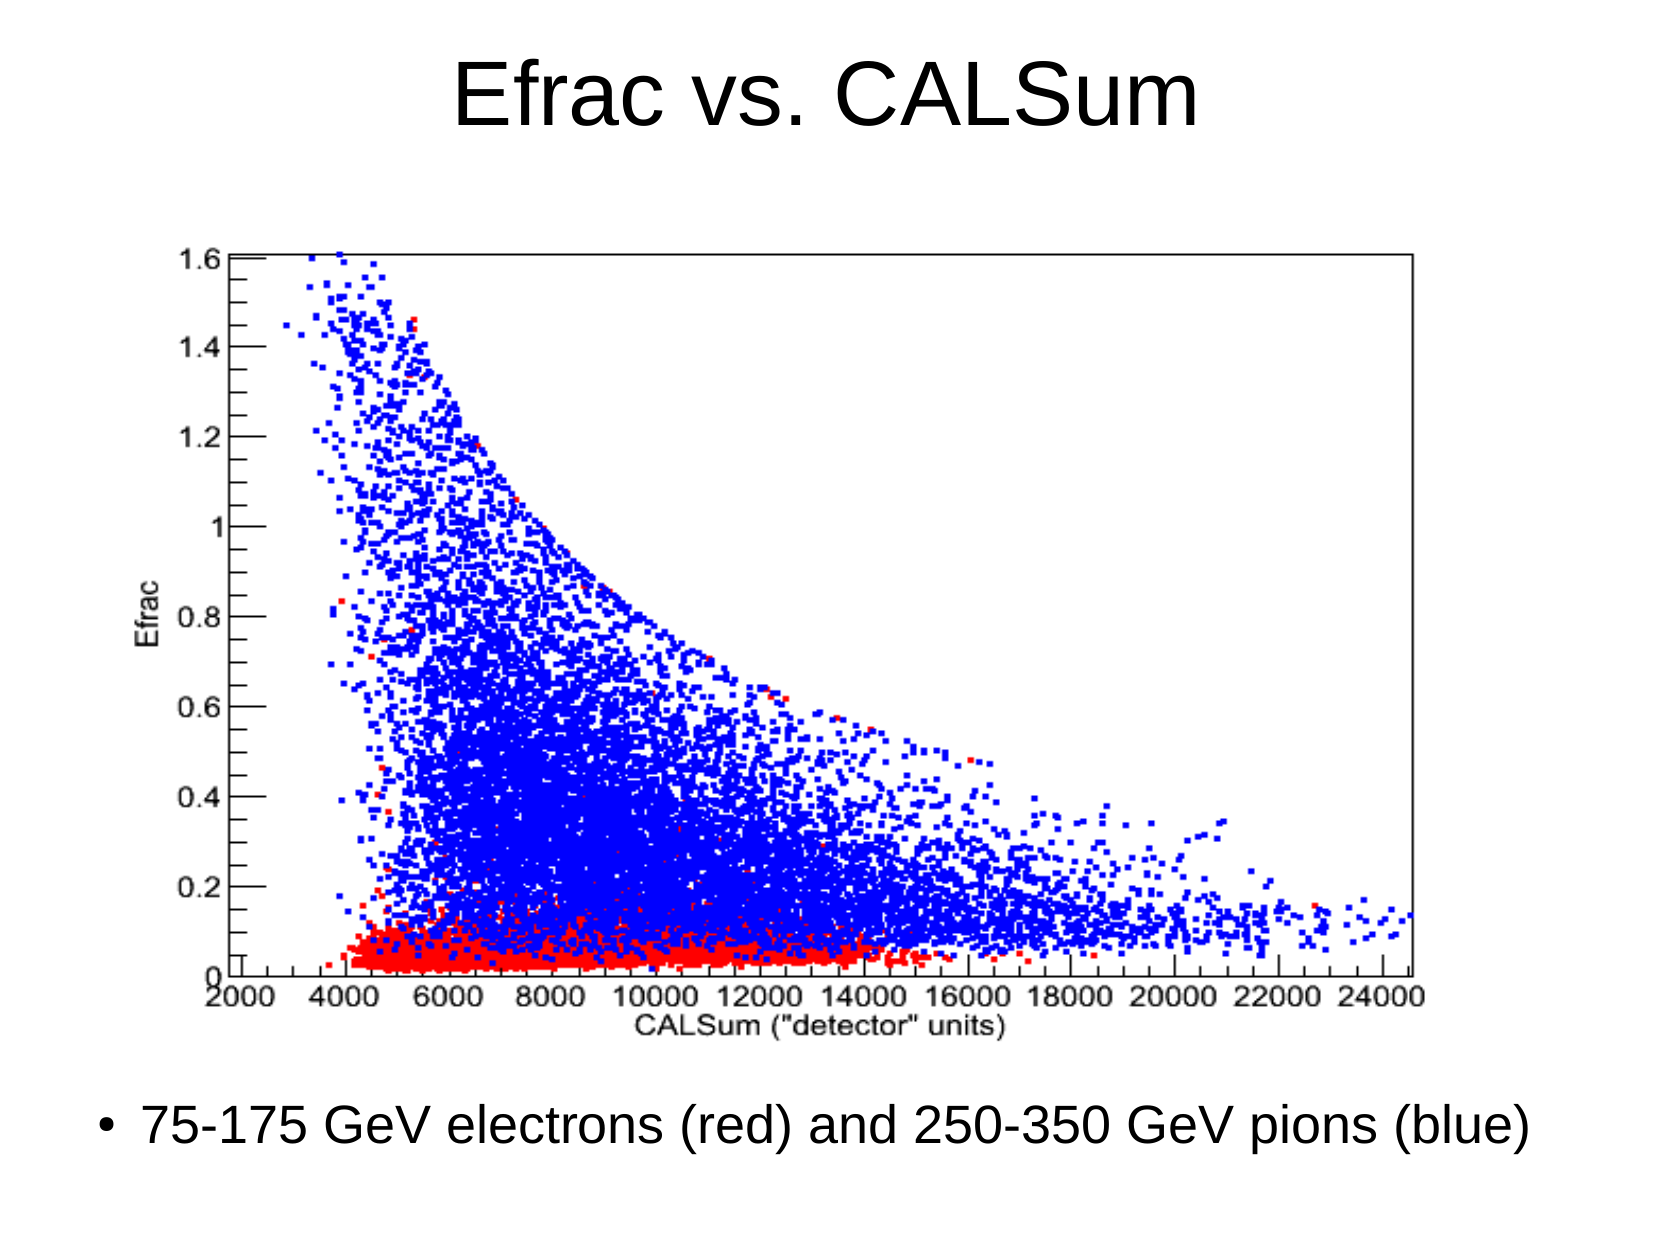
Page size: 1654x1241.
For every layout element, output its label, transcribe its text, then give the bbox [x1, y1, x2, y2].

picture [82, 164, 1561, 1068]
title Efrac vs. CALSum [82, 0, 1571, 198]
list 75-175 GeV electrons (red) and 250-350 GeV pions (blue) [82, 1095, 1538, 1215]
